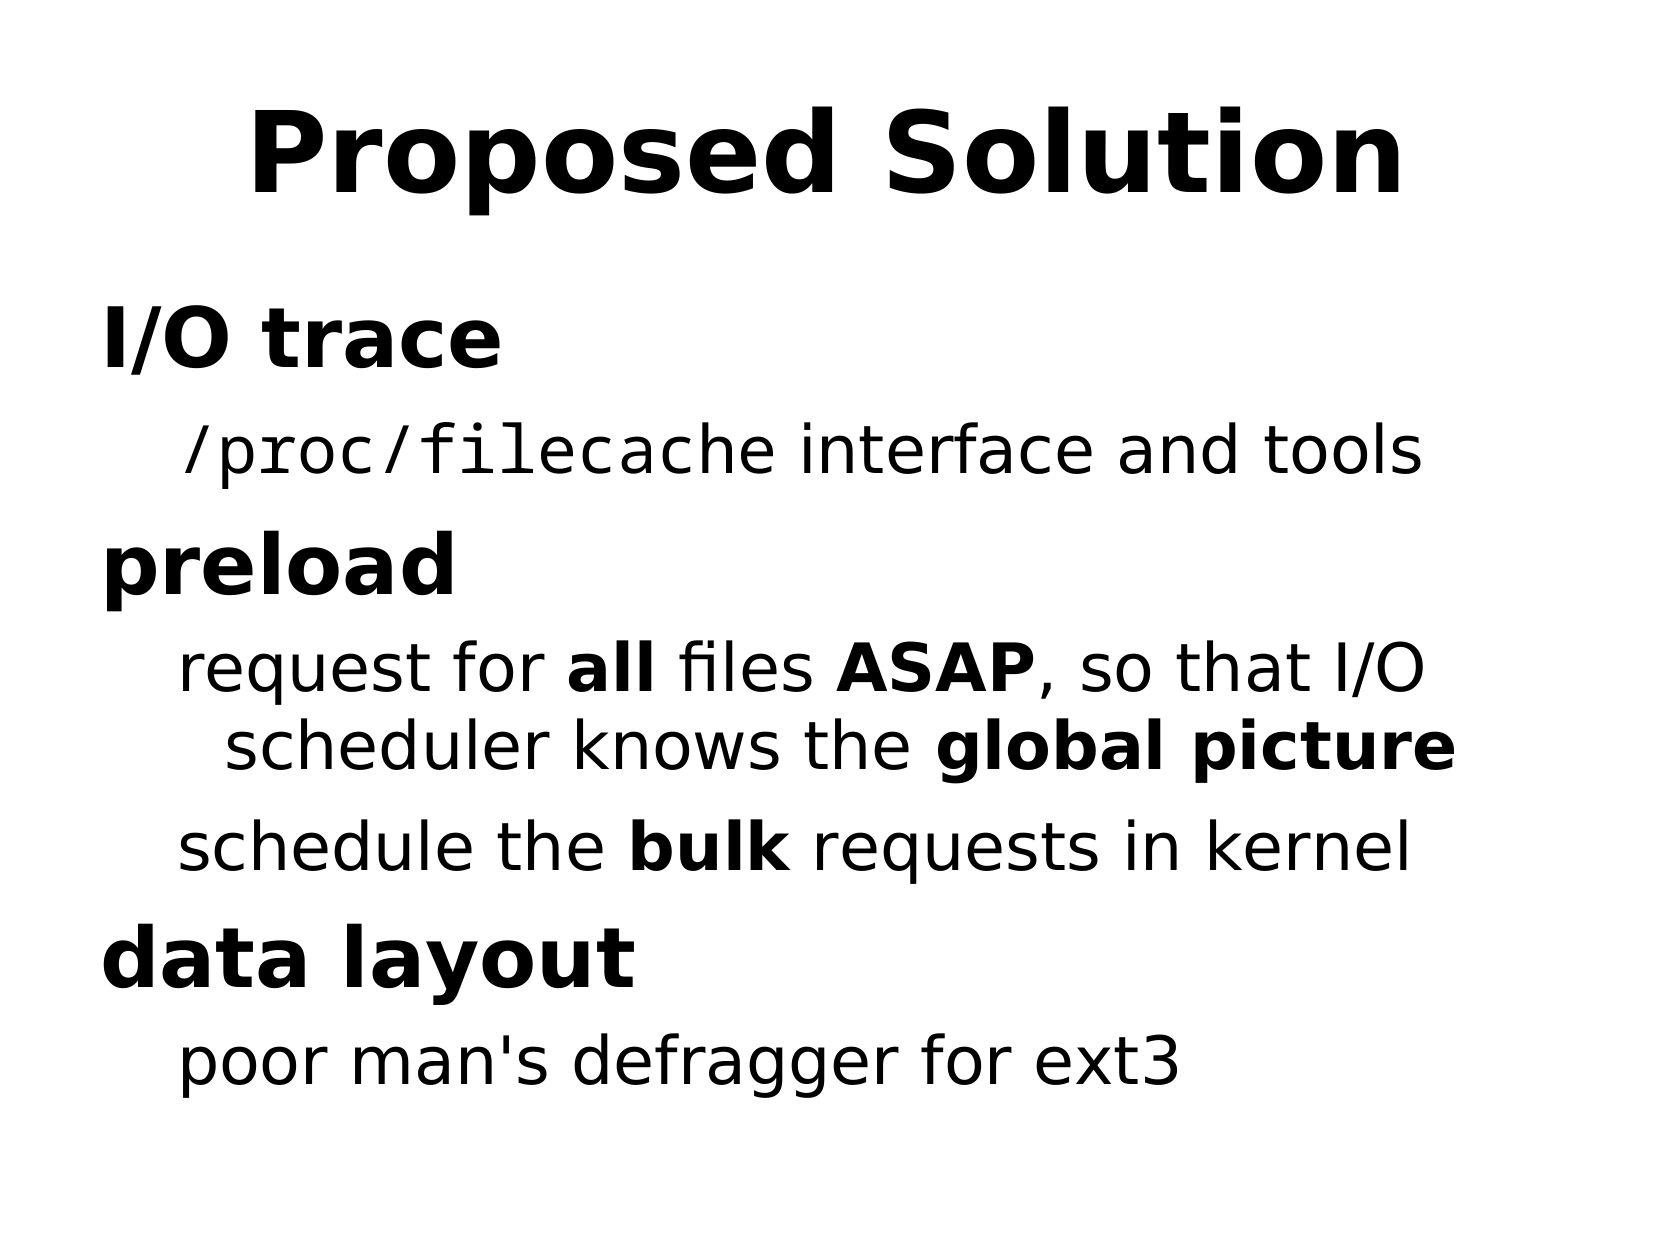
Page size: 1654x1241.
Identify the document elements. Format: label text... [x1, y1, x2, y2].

list I/O trace /proc/filecache interface and tools preload request for all files ASAP, so that I/O scheduler knows the global picture schedule the bulk requests in kernel data layout poor man's defragger for ext3 [82, 290, 1571, 1109]
title Proposed Solution [82, 49, 1571, 257]
